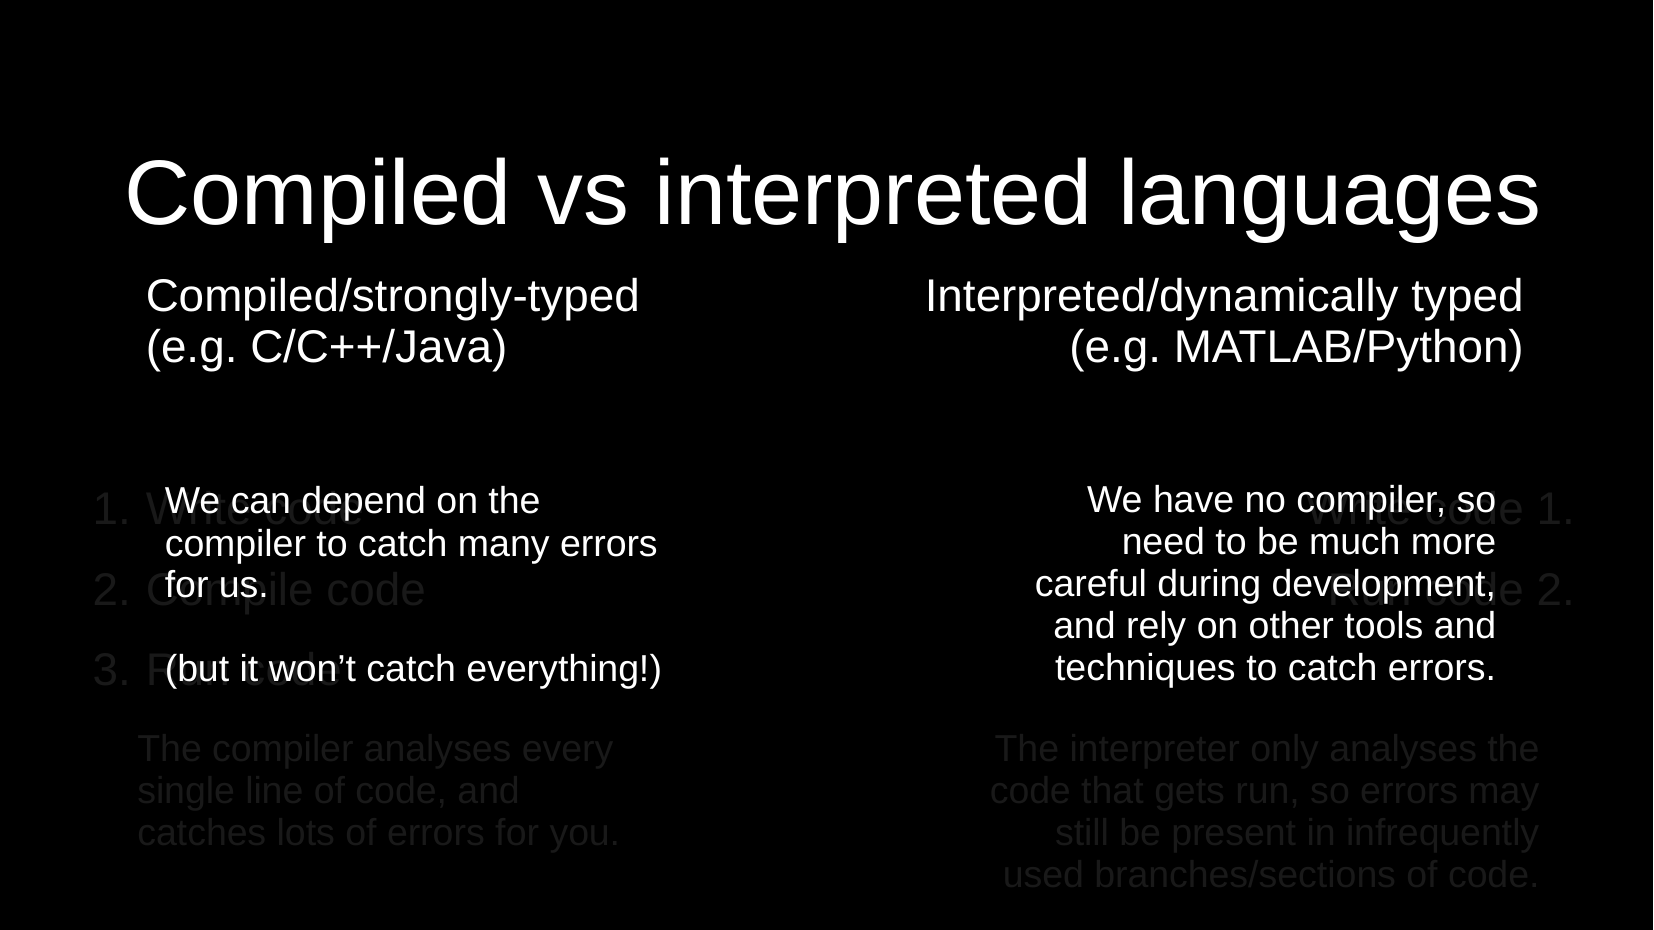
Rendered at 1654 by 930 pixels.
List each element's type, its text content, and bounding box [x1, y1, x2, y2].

text_box [30, 390, 1621, 916]
text_box We have no compiler, so need to be much more careful during development, and rely on other tools and techniques to catch errors. [1020, 471, 1546, 697]
title Compiled vs interpreted languages [90, 114, 1578, 270]
text_box We can depend on the compiler to catch many errors for us. (but it won’t catch everything!) [150, 472, 706, 740]
list Interpreted/dynamically typed (e.g. MATLAB/Python) Write code 1. Run code 2. [840, 269, 1576, 390]
list Compiled/strongly-typed (e.g. C/C++/Java) Write code Compile code Run code [75, 269, 811, 390]
